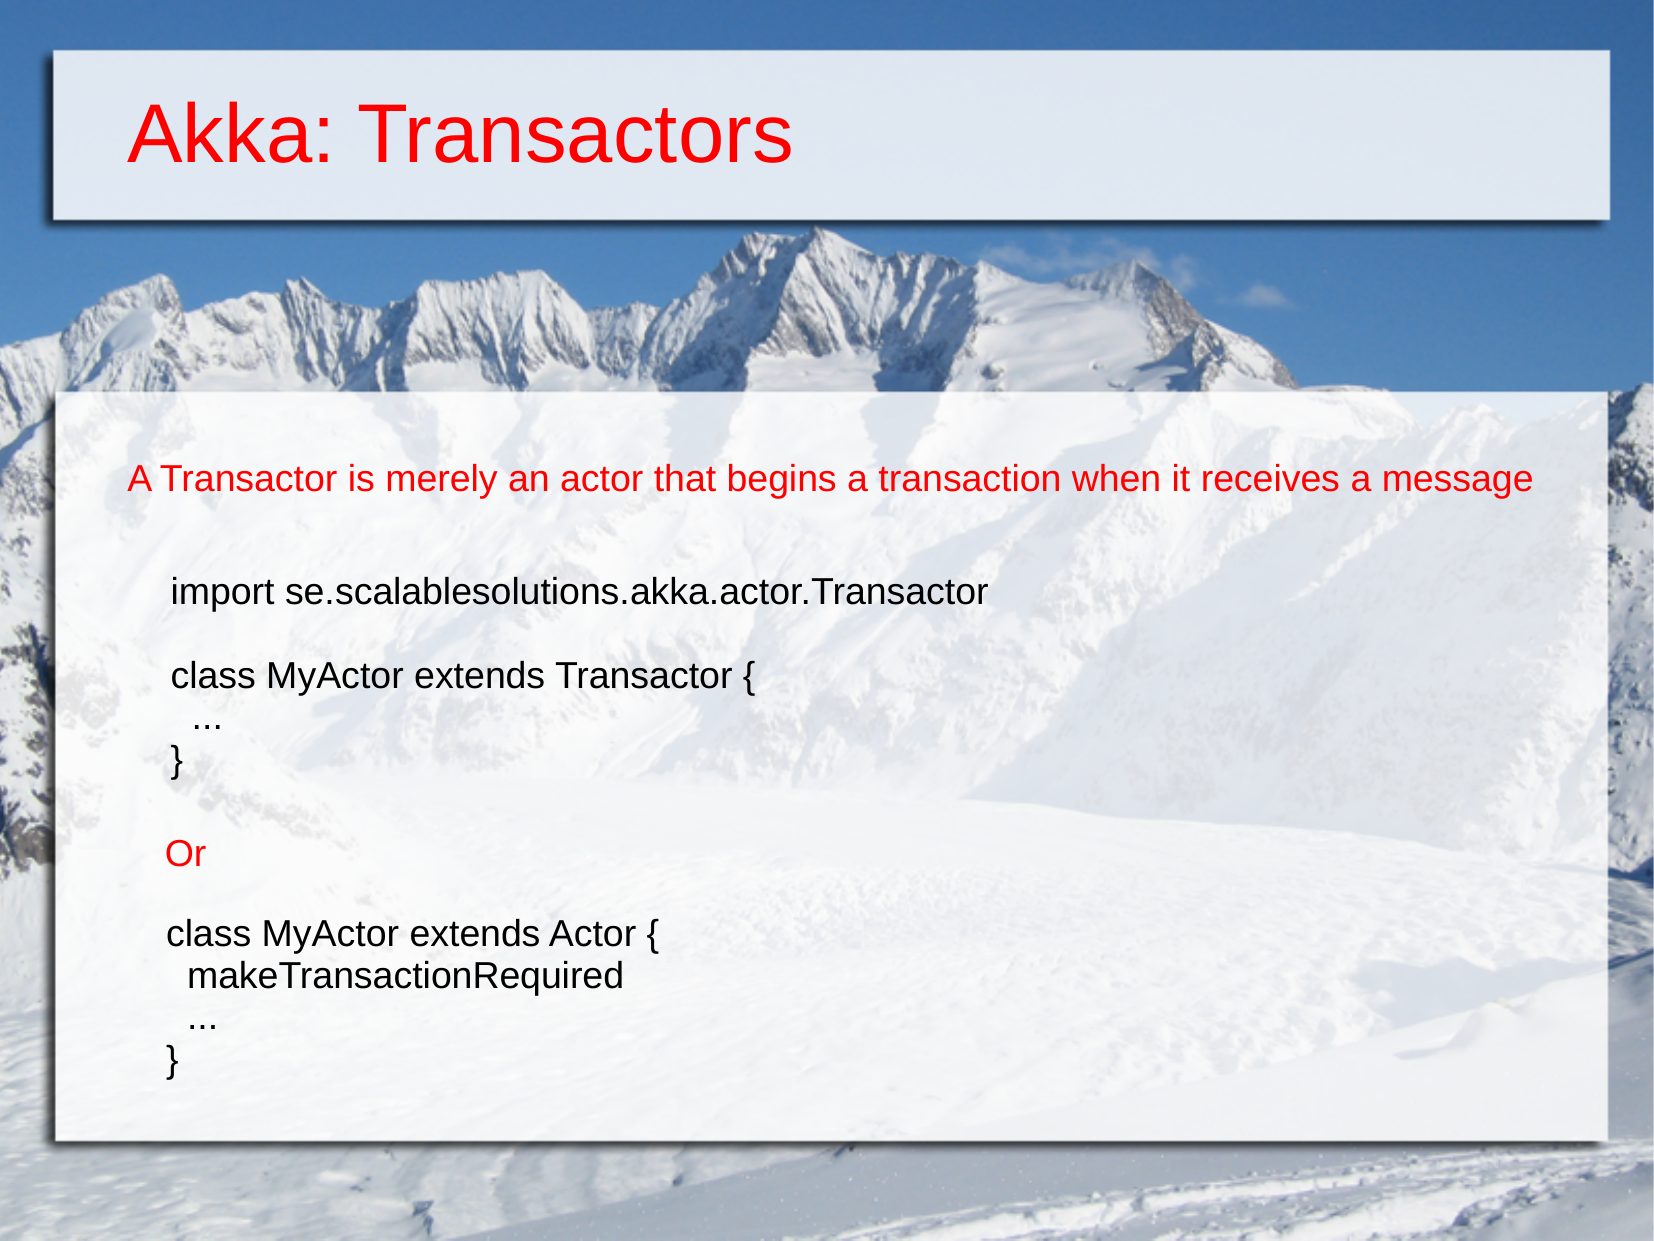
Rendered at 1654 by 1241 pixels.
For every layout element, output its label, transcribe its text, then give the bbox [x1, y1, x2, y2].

picture [0, 0, 1654, 1241]
text_box Or [150, 825, 222, 920]
text_box A Transactor is merely an actor that begins a transaction when it receives a message [112, 450, 1552, 507]
text_box import se.scalablesolutions.akka.actor.Transactor class MyActor extends Transactor { ... } [155, 562, 1006, 788]
text_box class MyActor extends Actor { makeTransactionRequired ... } [151, 904, 676, 1088]
text_box Akka: Transactors [112, 79, 809, 188]
